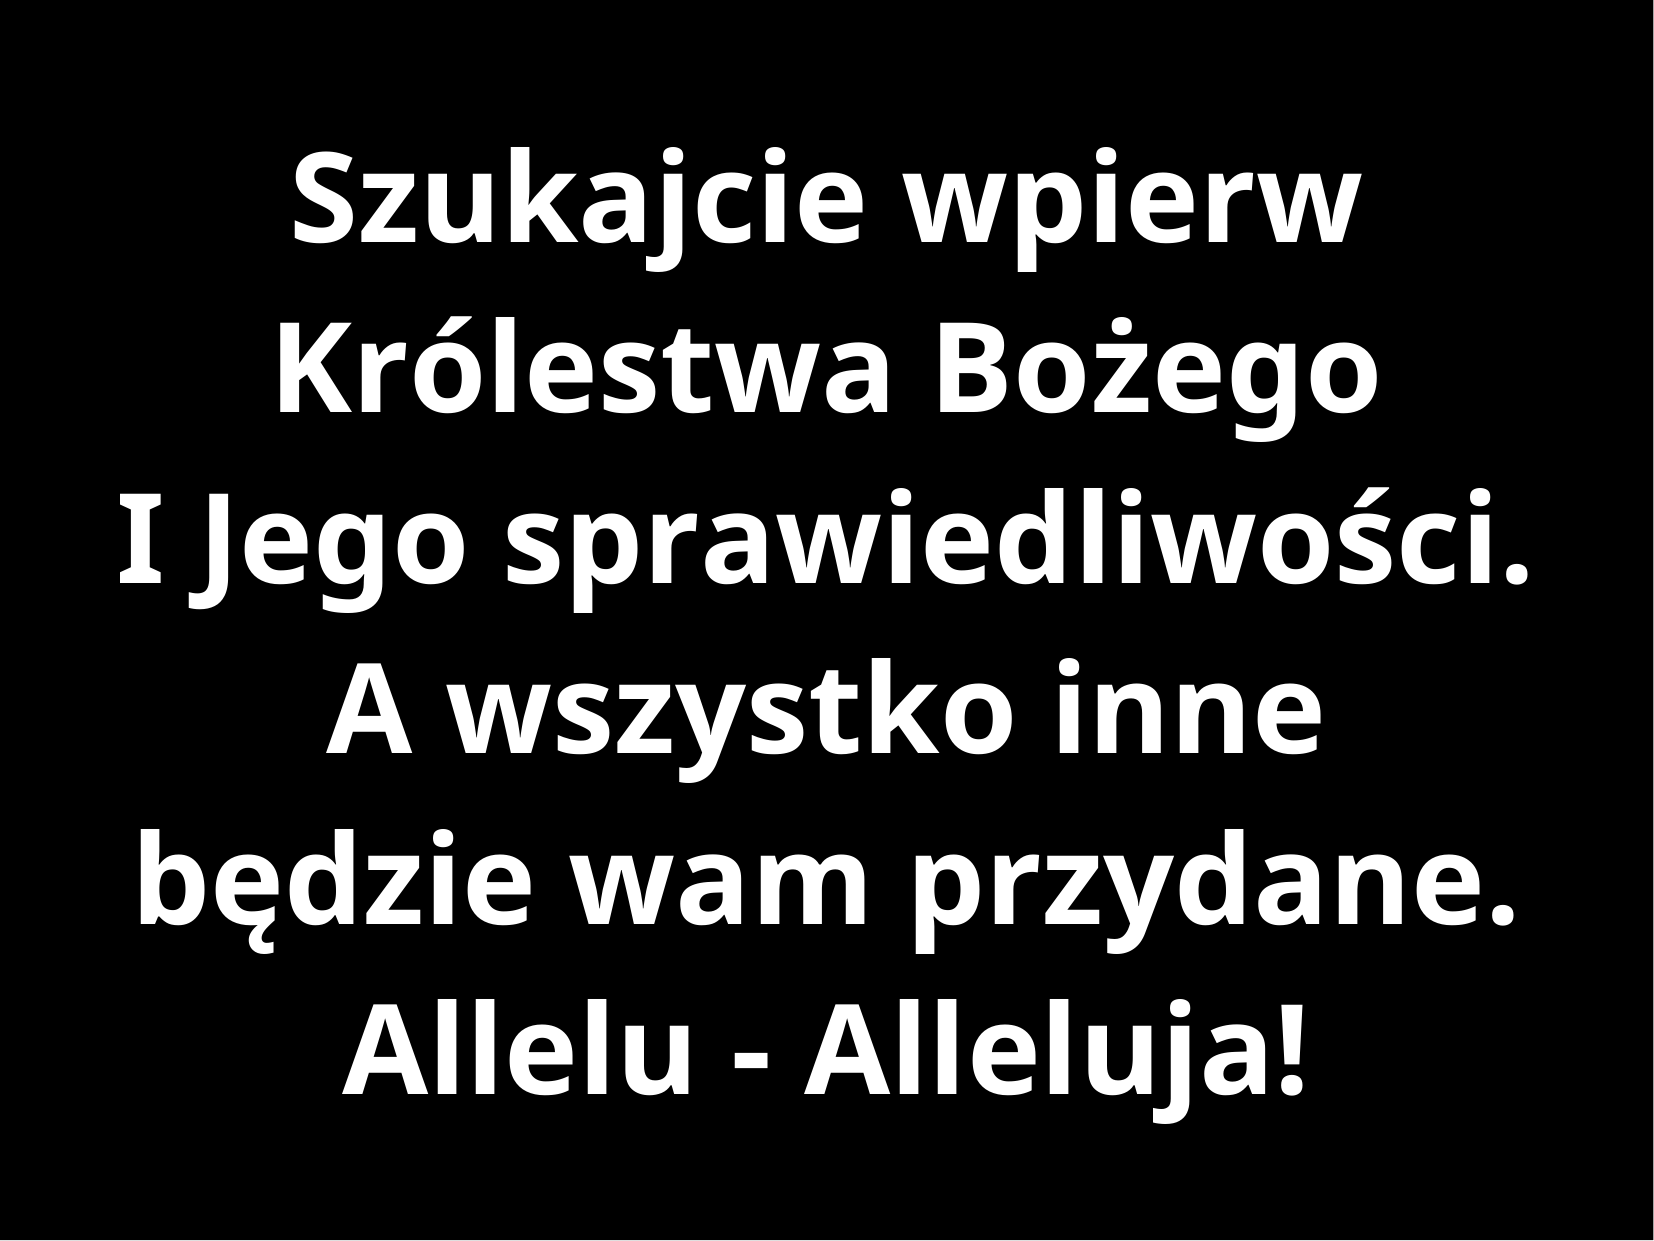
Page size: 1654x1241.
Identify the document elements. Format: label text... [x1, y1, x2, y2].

title Szukajcie wpierw Królestwa Bożego I Jego sprawiedliwości. A wszystko inne będzie wam przydane. Allelu - Alleluja! [0, 0, 1654, 1241]
